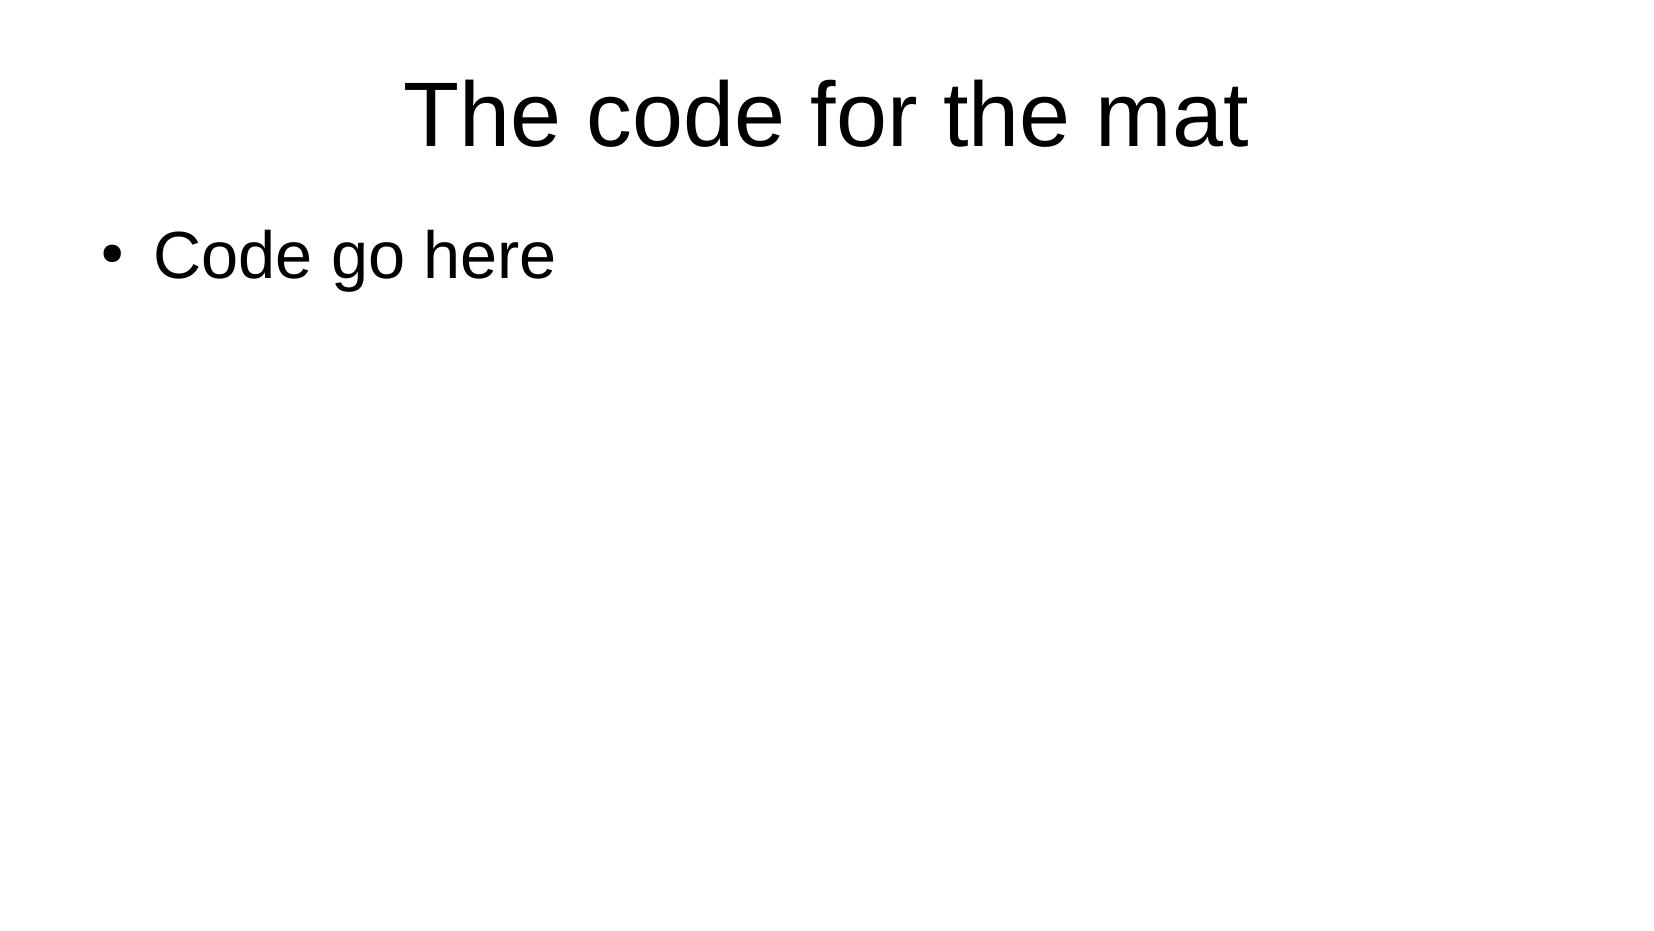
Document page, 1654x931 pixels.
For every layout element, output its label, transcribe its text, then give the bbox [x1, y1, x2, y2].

title The code for the mat [82, 37, 1571, 193]
list Code go here [82, 217, 1571, 758]
